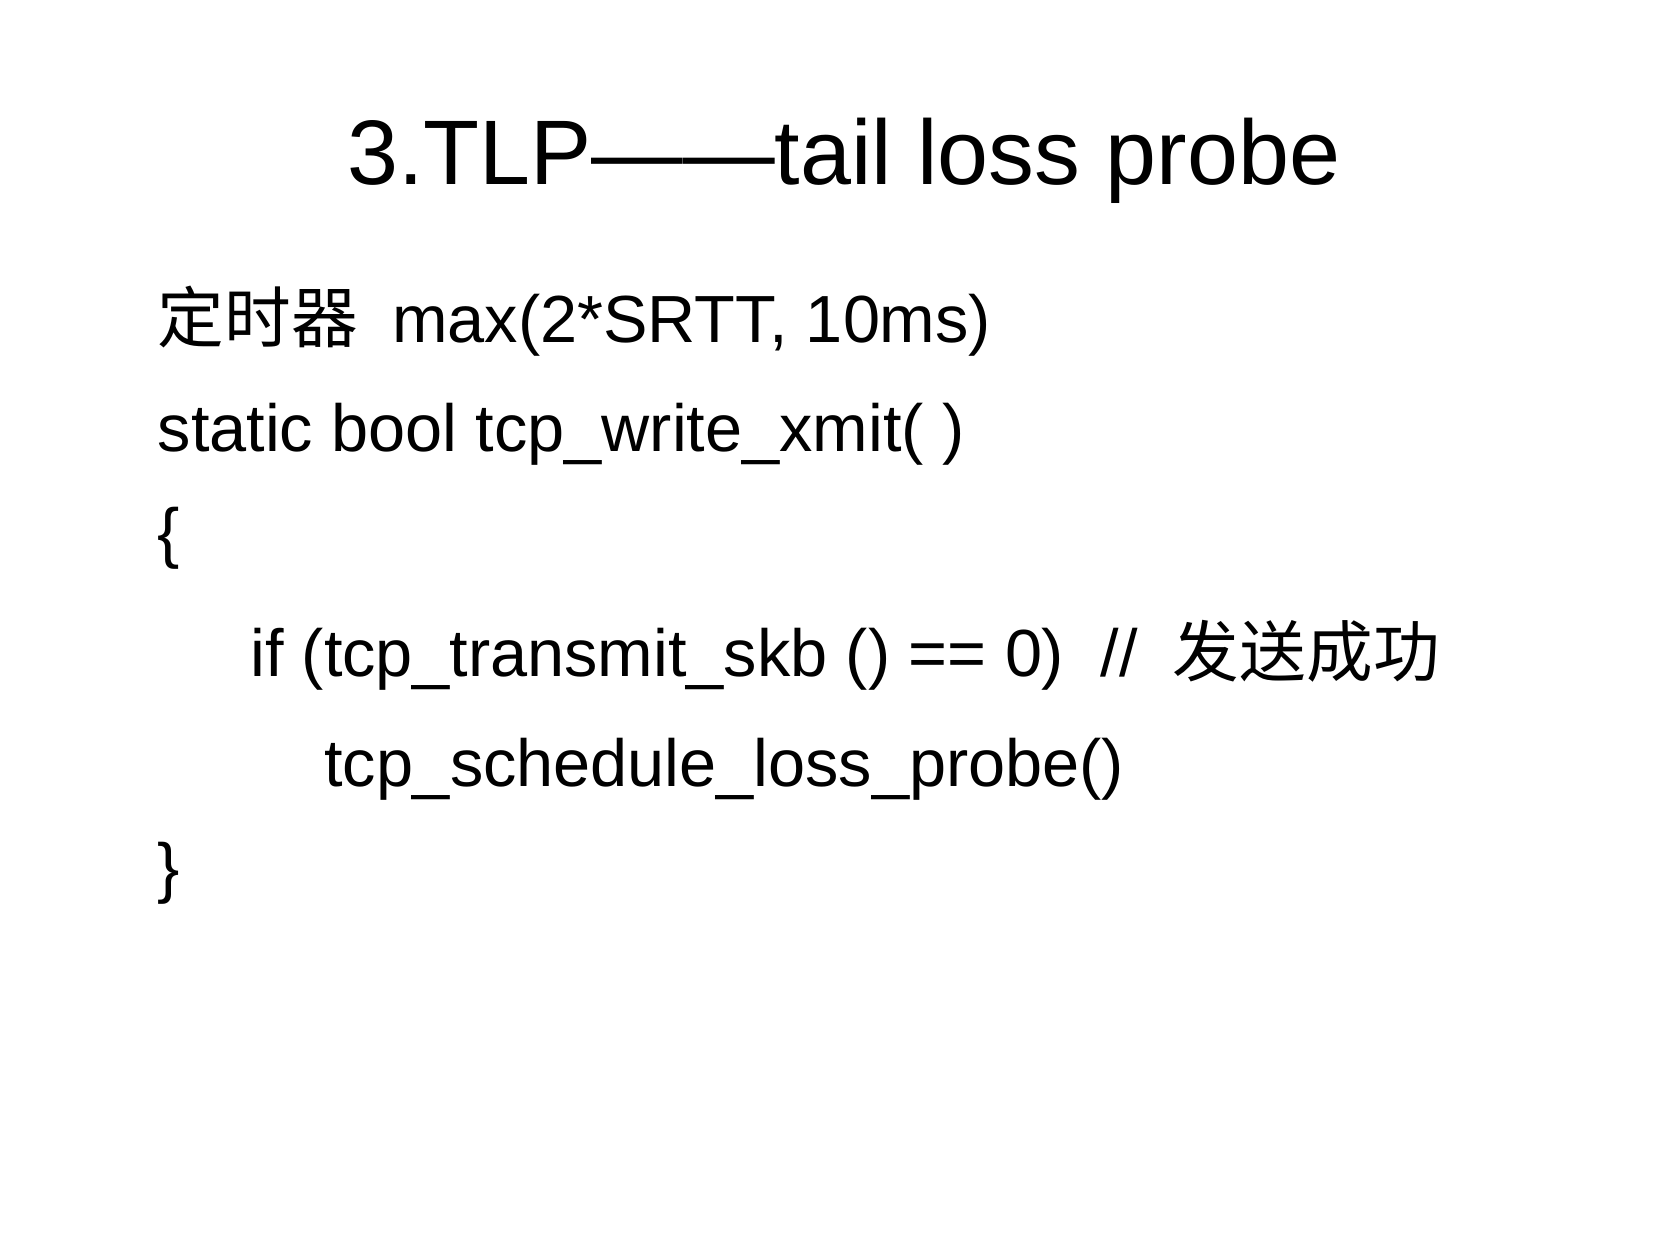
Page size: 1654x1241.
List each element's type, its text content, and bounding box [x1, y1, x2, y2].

list 定时器 max(2*SRTT, 10ms) static bool tcp_write_xmit( ) { if (tcp_transmit_skb () == 0) // 发送成功 tcp_schedule_loss_probe() } [86, 264, 1576, 1150]
title 3.TLP——tail loss probe [82, 49, 1571, 257]
